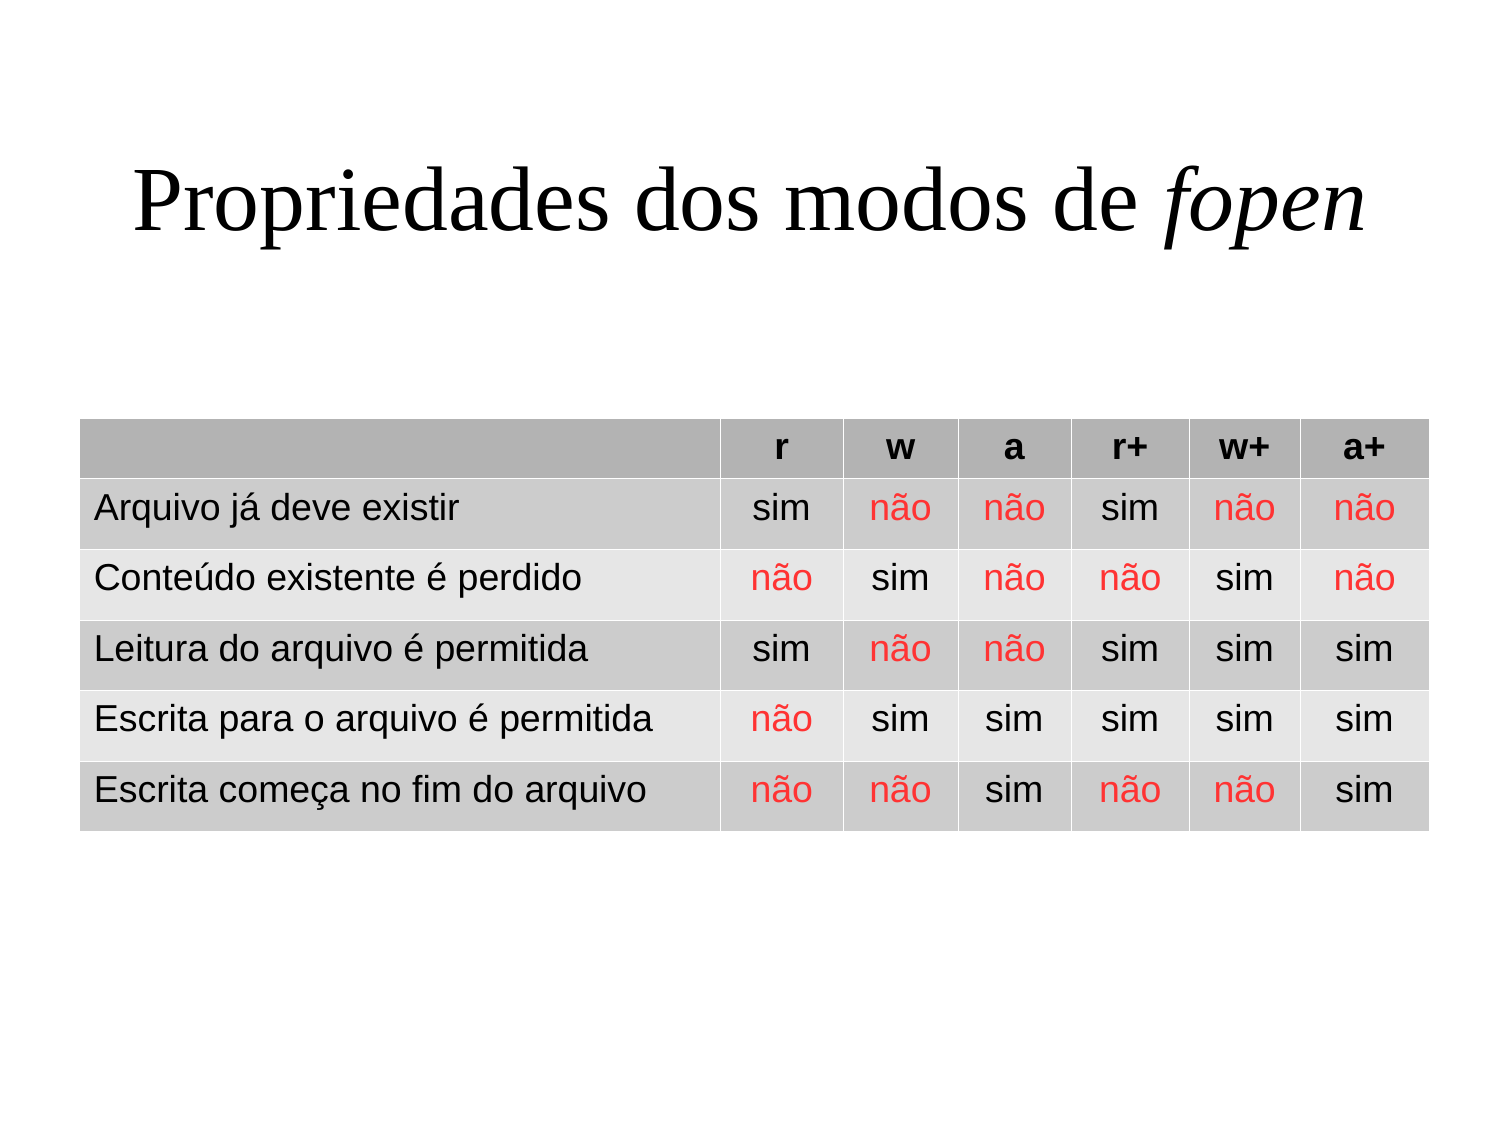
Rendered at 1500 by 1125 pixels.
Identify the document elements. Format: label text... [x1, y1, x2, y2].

table_cell sim [721, 621, 843, 690]
table_cell não [844, 479, 958, 549]
table_cell sim [844, 691, 958, 761]
table_cell não [721, 762, 843, 831]
table_header a+ [1301, 419, 1429, 478]
table_header r+ [1072, 419, 1189, 478]
table_cell não [959, 550, 1071, 620]
table_cell não [844, 762, 958, 831]
table_cell sim [1072, 621, 1189, 690]
table_cell sim [1301, 621, 1429, 690]
table_header a [959, 419, 1071, 478]
table_cell não [1301, 479, 1429, 549]
table_cell sim [844, 550, 958, 620]
table_cell não [1190, 762, 1300, 831]
table_cell não [959, 479, 1071, 549]
table_cell sim [1072, 691, 1189, 761]
table_cell sim [1301, 762, 1429, 831]
table_header w [844, 419, 958, 478]
table_cell Leitura do arquivo é permitida [80, 621, 720, 690]
table_cell não [1072, 550, 1189, 620]
table_header w+ [1190, 419, 1300, 478]
table_cell Escrita para o arquivo é permitida [80, 691, 720, 761]
table_header r [721, 419, 843, 478]
table_cell não [1072, 762, 1189, 831]
table_cell sim [721, 479, 843, 549]
table_cell sim [959, 691, 1071, 761]
table_cell Arquivo já deve existir [80, 479, 720, 549]
table_cell sim [959, 762, 1071, 831]
table_cell não [1301, 550, 1429, 620]
table_cell não [844, 621, 958, 690]
table_cell não [721, 550, 843, 620]
table_cell Conteúdo existente é perdido [80, 550, 720, 620]
table_cell sim [1190, 621, 1300, 690]
table_cell sim [1190, 691, 1300, 761]
table_cell não [1190, 479, 1300, 549]
table_cell sim [1301, 691, 1429, 761]
table_cell sim [1190, 550, 1300, 620]
table_cell sim [1072, 479, 1189, 549]
table_cell não [959, 621, 1071, 690]
title Propriedades dos modos de fopen [112, 99, 1388, 288]
table_cell não [721, 691, 843, 761]
table_cell Escrita começa no fim do arquivo [80, 762, 720, 831]
table_header [80, 419, 720, 478]
